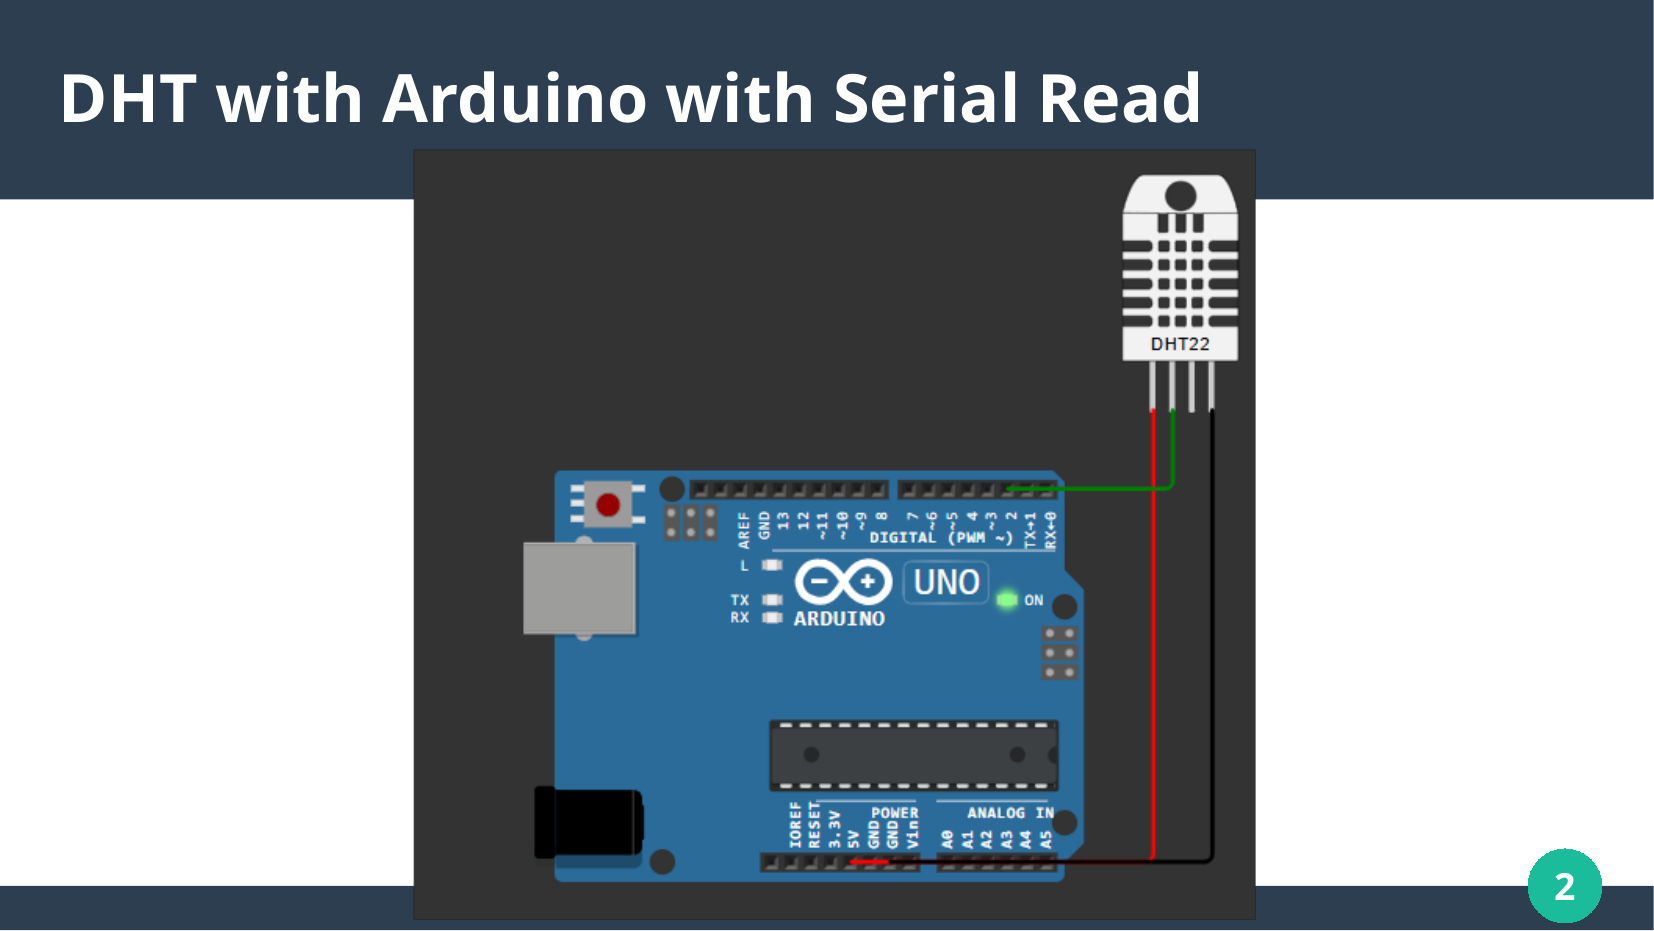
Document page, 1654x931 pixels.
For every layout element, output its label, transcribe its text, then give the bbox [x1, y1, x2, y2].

picture [411, 147, 1259, 923]
title DHT with Arduino with Serial Read [59, 37, 1595, 156]
